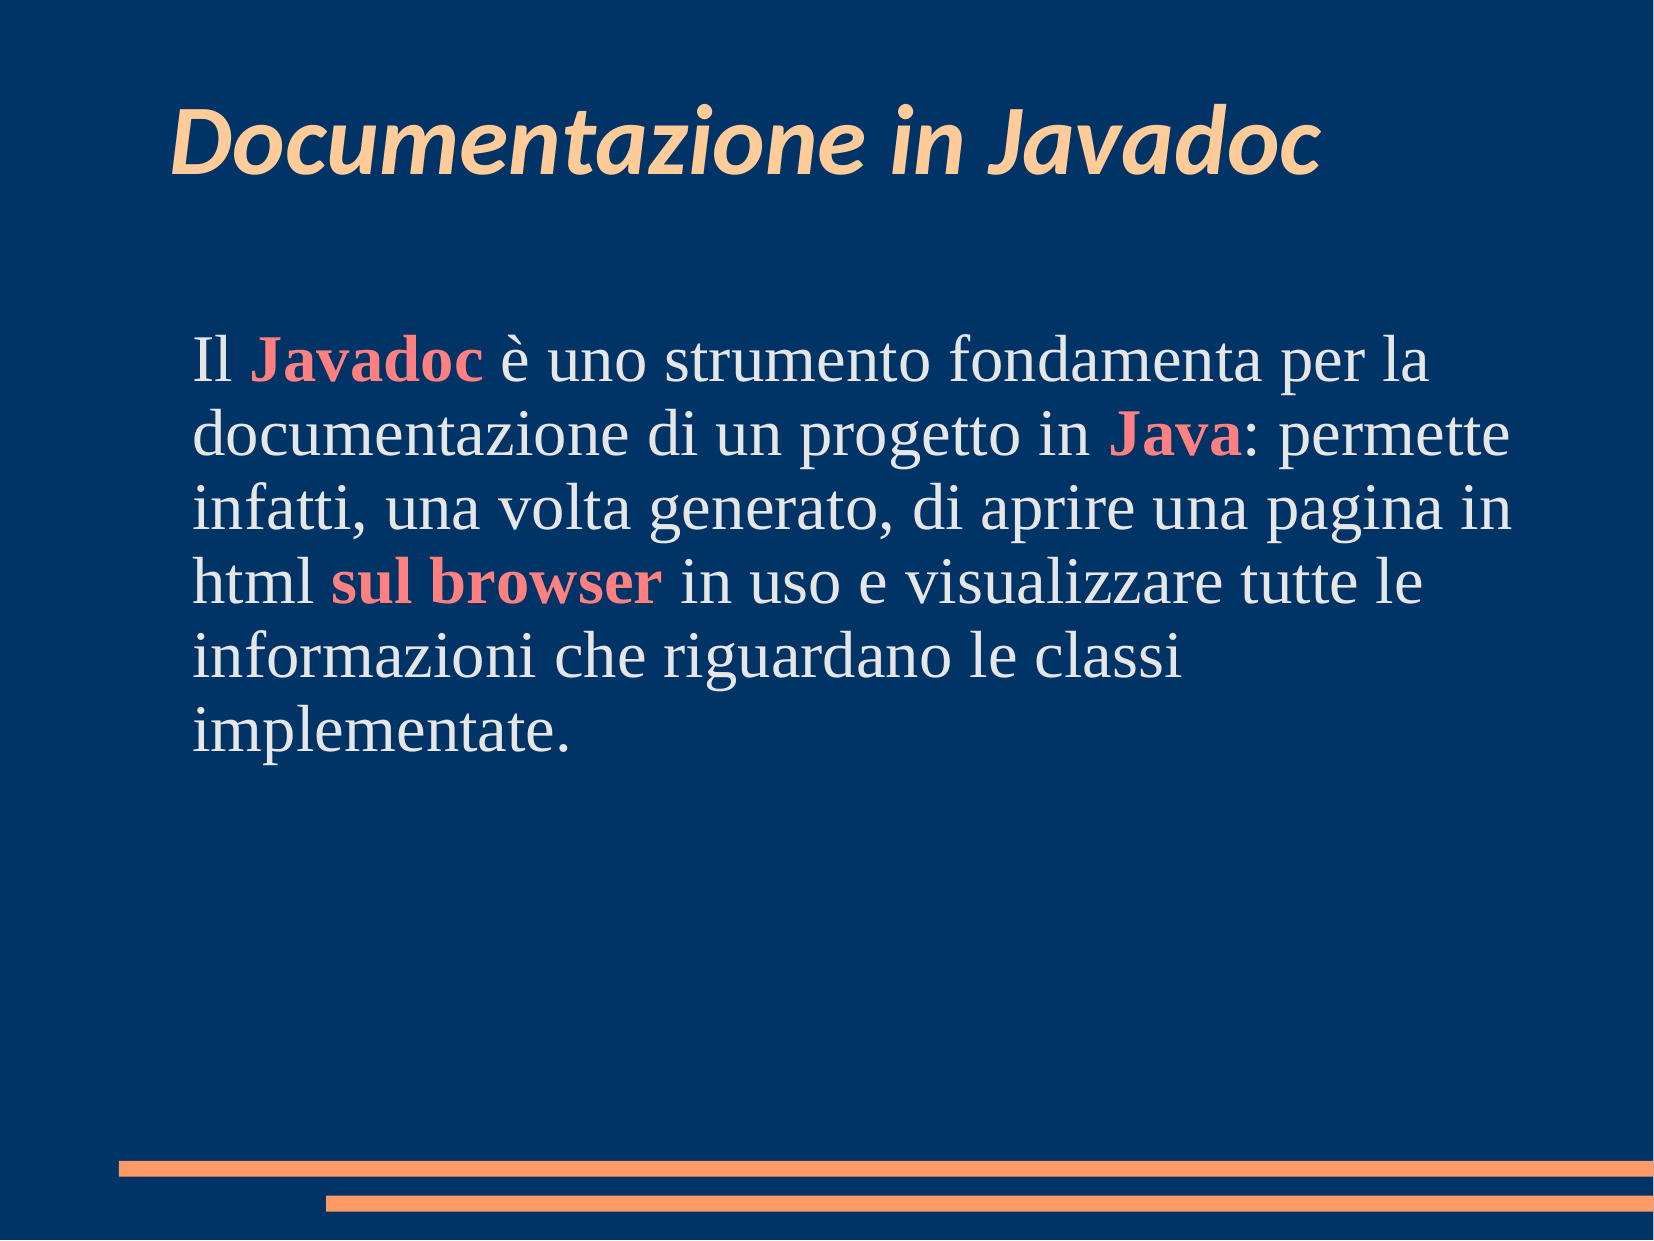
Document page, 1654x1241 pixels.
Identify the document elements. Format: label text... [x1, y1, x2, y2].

list Il Javadoc è uno strumento fondamenta per la documentazione di un progetto in Java: permette infatti, una volta generato, di aprire una pagina in html sul browser in uso e visualizzare tutte le informazioni che riguardano le classi implementate. [121, 322, 1561, 1132]
title Documentazione in Javadoc [121, 46, 1534, 254]
